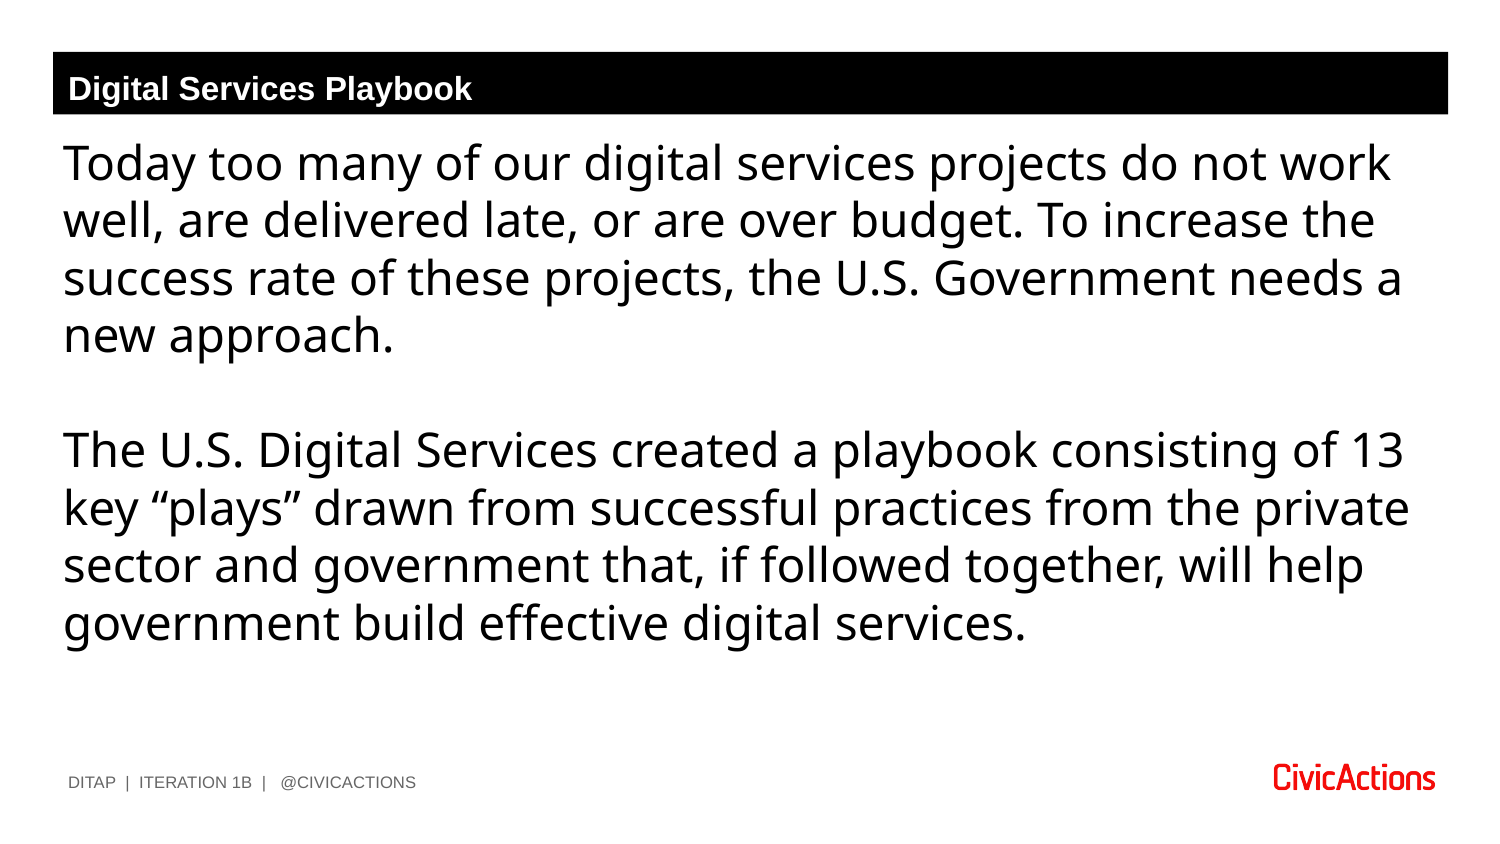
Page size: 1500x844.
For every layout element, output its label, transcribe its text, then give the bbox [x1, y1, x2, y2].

text_box Digital Services Playbook [53, 51, 1449, 115]
text_box Today too many of our digital services projects do not work well, are delivered late, or are over budget. To increase the success rate of these projects, the U.S. Government needs a new approach. The U.S. Digital Services created a playbook consisting of 13 key “plays” drawn from successful practices from the private sector and government that, if followed together, will help government build effective digital services. [53, 122, 1449, 716]
picture [1271, 758, 1438, 795]
